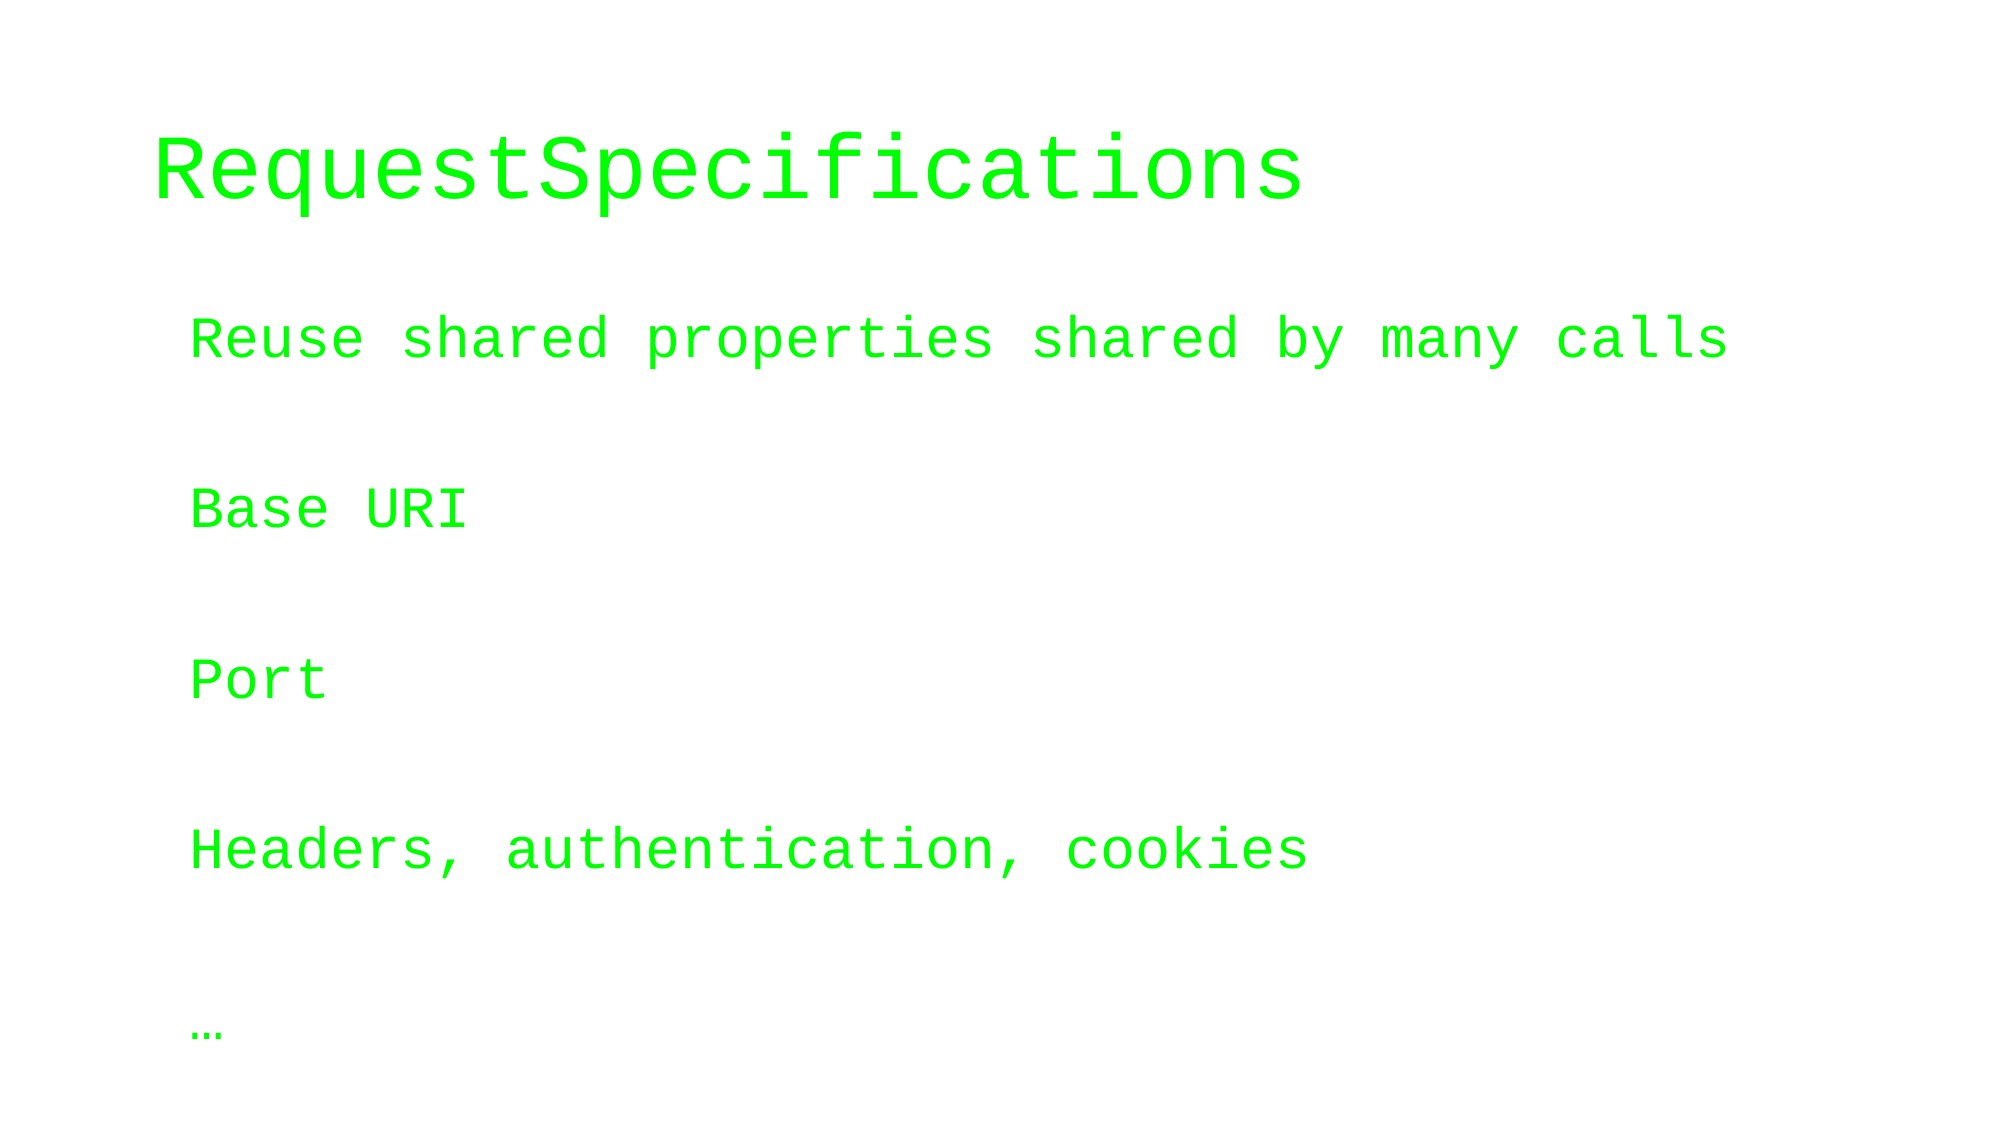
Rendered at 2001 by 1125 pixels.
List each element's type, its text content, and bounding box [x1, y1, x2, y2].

title RequestSpecifications [137, 59, 1902, 278]
list Reuse shared properties shared by many calls Base URI Port Headers, authentication, cookies … [137, 299, 1946, 1097]
